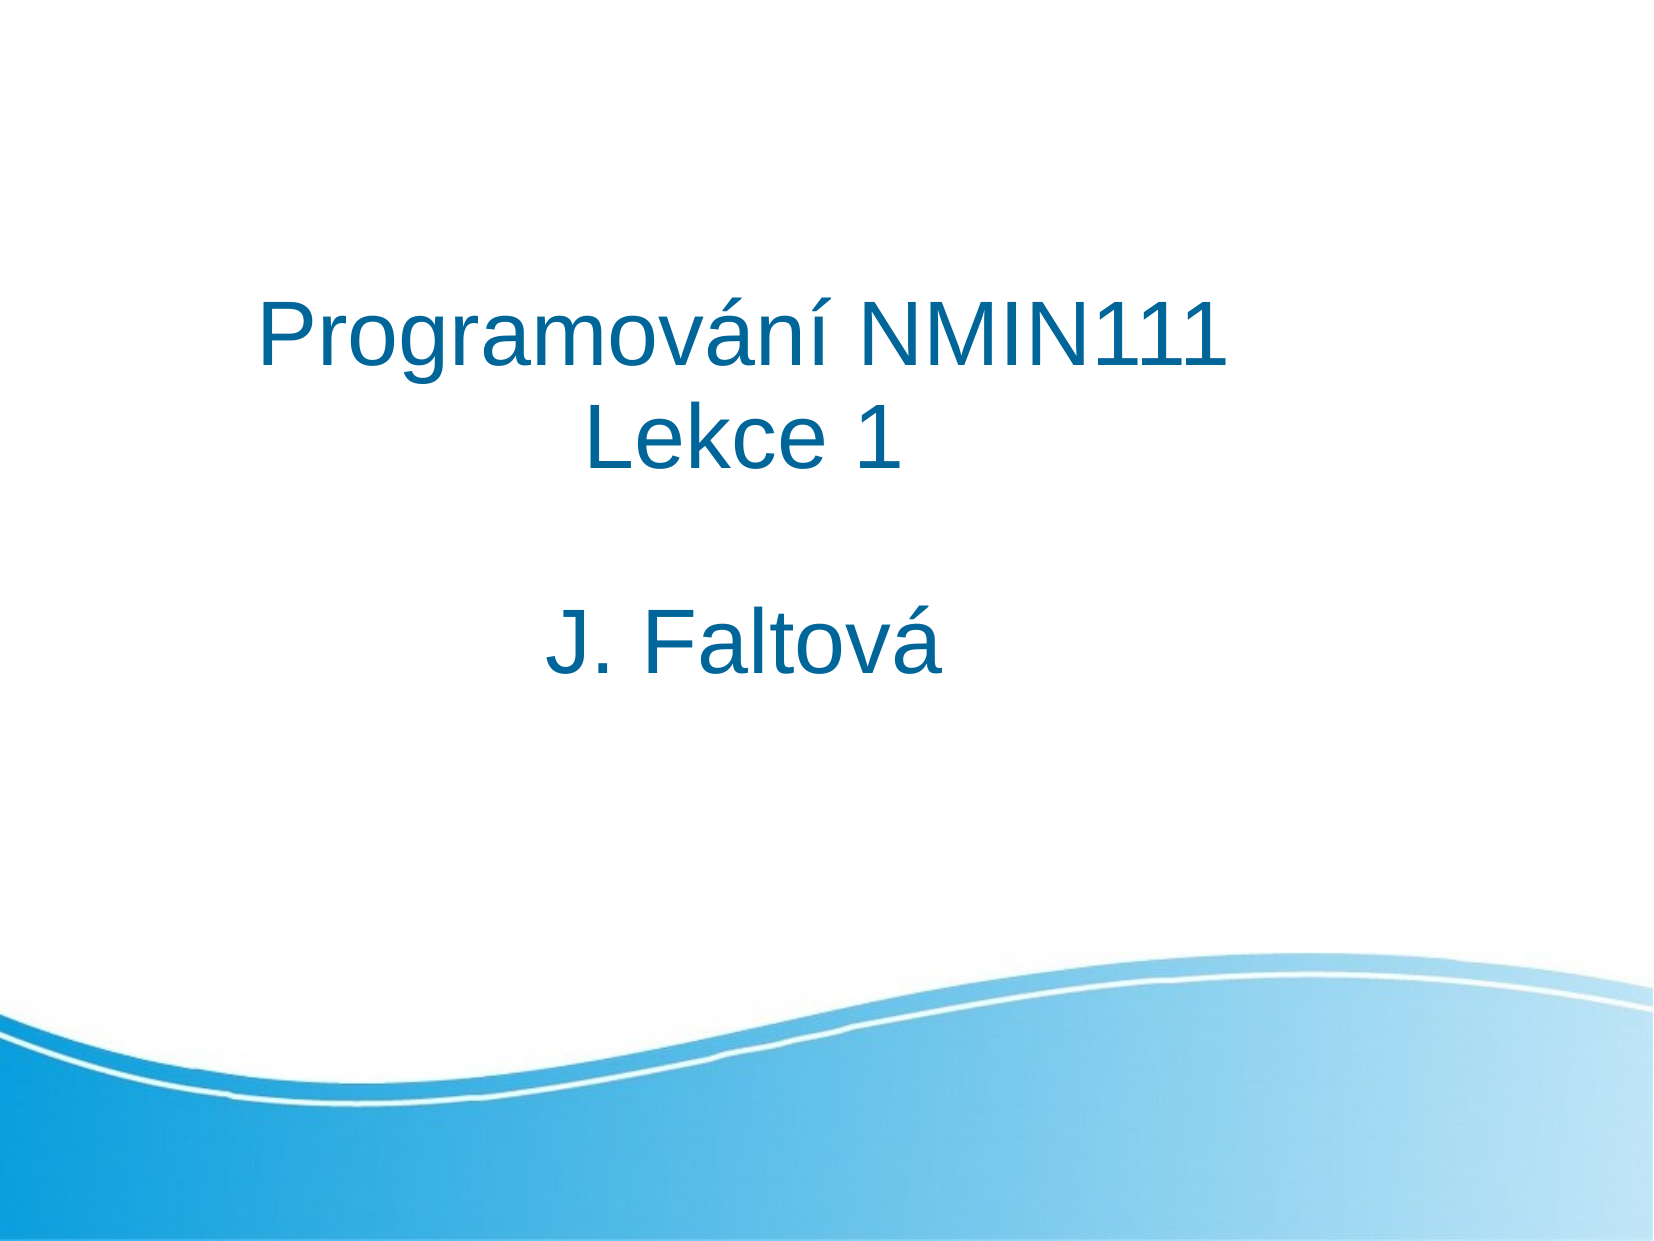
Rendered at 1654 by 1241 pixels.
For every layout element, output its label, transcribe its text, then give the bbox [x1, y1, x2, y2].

picture [0, 952, 1654, 1241]
title Programování NMIN111 Lekce 1 J. Faltová [0, 282, 1489, 693]
